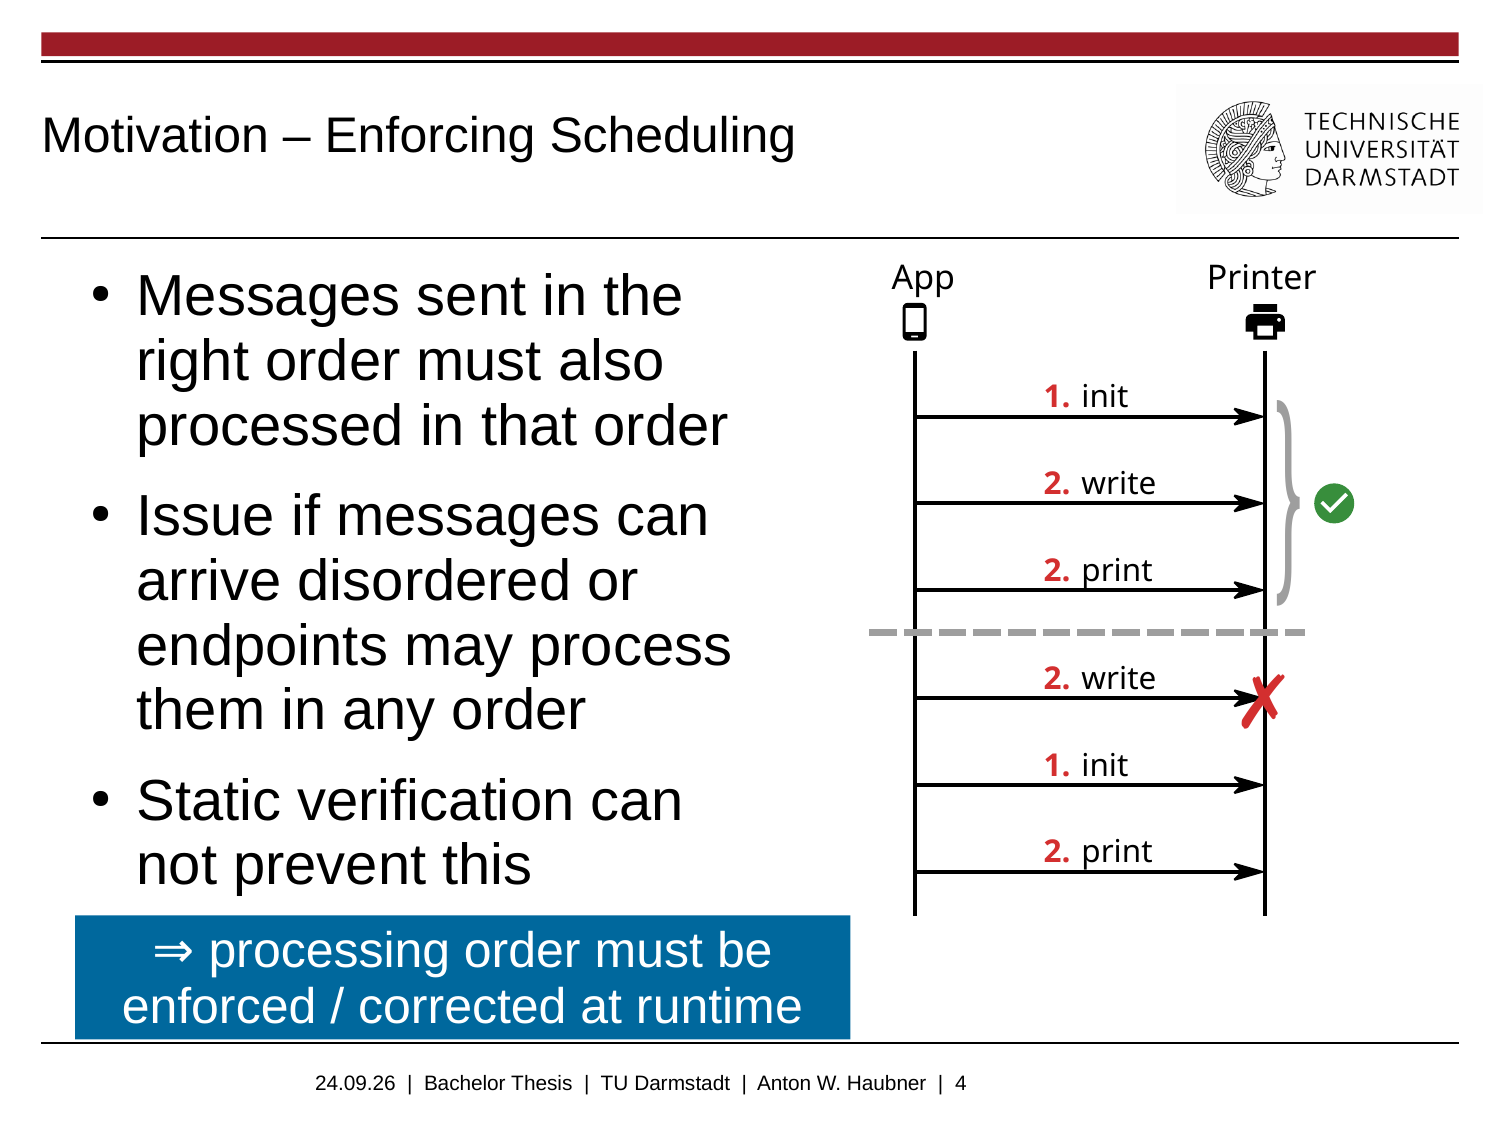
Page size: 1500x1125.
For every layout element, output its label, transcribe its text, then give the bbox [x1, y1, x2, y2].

title Motivation – Enforcing Scheduling [41, 60, 1131, 211]
picture [837, 263, 1355, 916]
text_box ⇒ processing order must be enforced / corrected at runtime [75, 915, 851, 1040]
list Messages sent in the right order must also processed in that order Issue if messages can arrive disordered or endpoints may process them in any order Static verification can not prevent this [75, 263, 734, 915]
